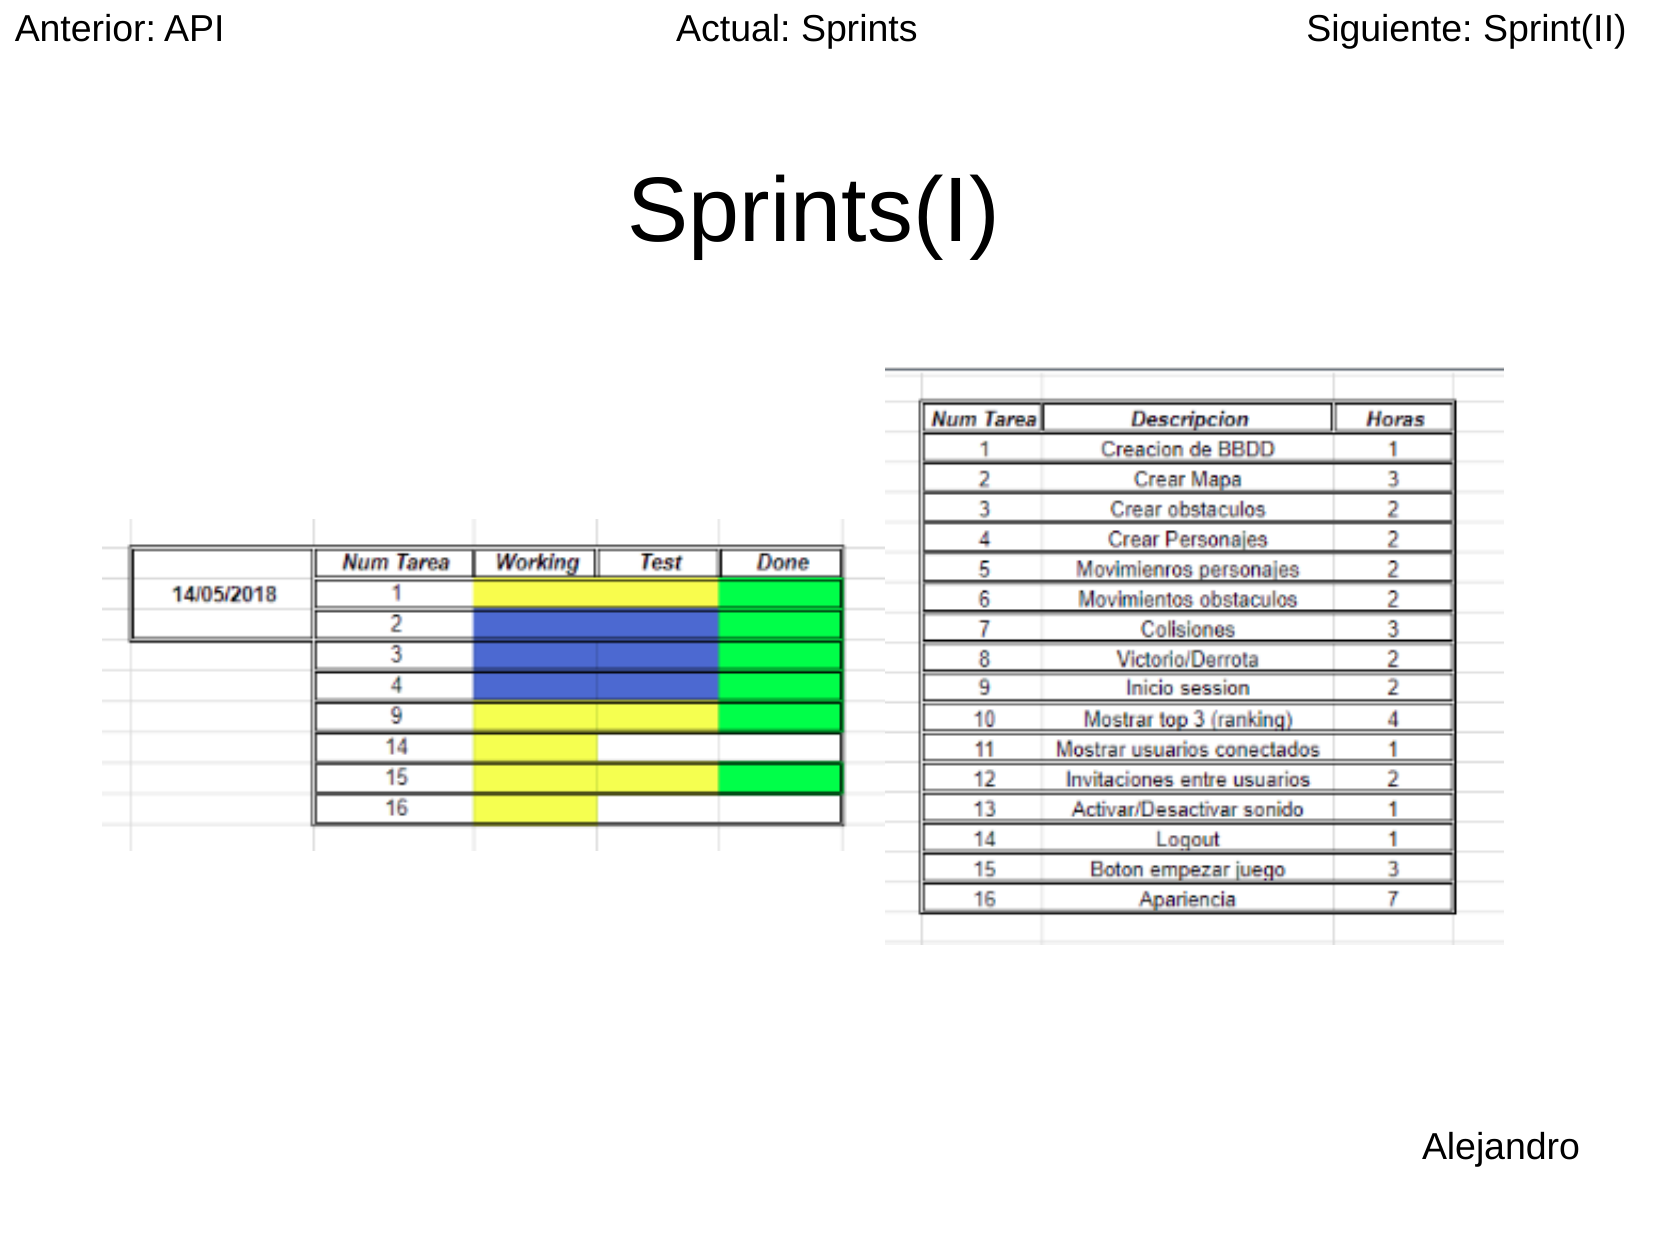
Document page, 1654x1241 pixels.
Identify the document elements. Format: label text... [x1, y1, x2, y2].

text_box Actual: Sprints [661, 0, 1123, 99]
text_box Anterior: API [0, 0, 461, 99]
picture [102, 367, 1504, 945]
text_box Alejandro [1204, 1117, 1595, 1207]
title Sprints(I) [82, 105, 1571, 313]
text_box Siguiente: Sprint(II) [1145, 0, 1642, 89]
